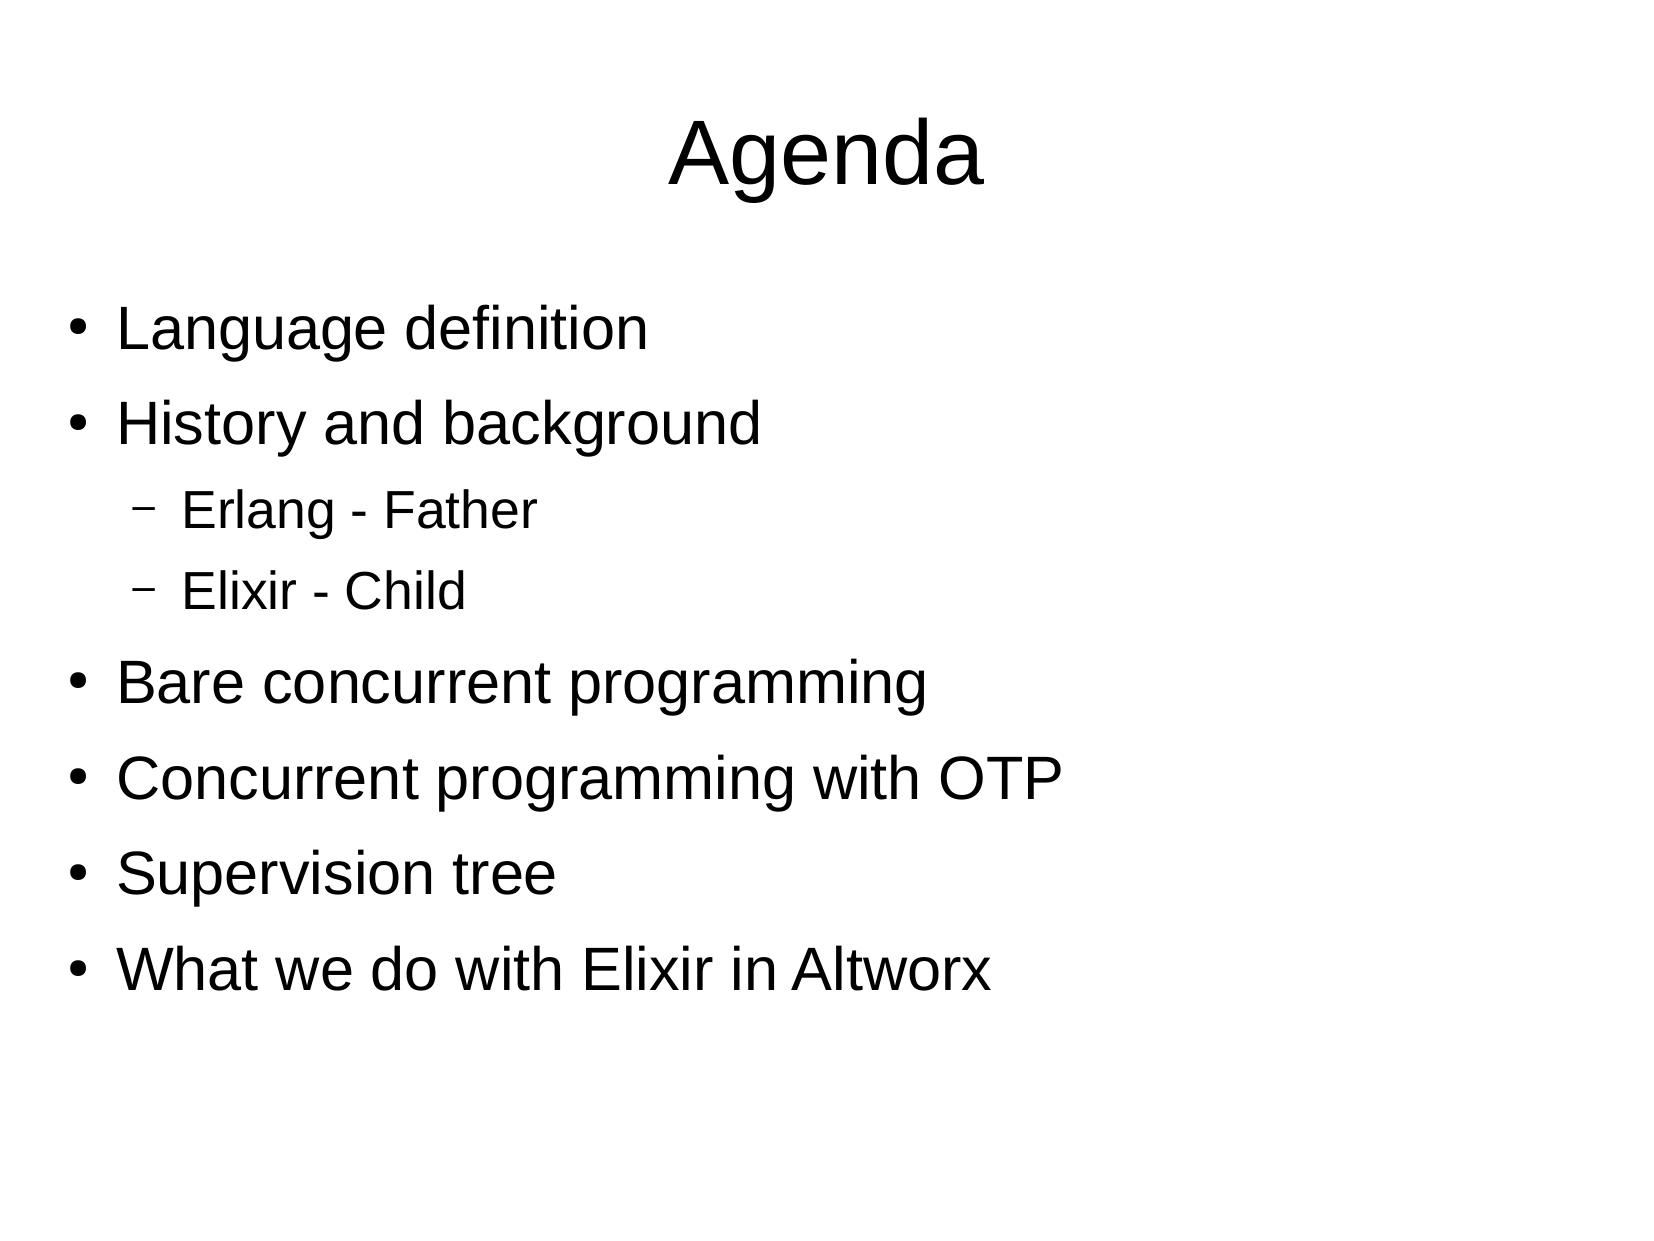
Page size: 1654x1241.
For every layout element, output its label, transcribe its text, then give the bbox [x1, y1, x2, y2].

list Language definition History and background Erlang - Father Elixir - Child Bare concurrent programming Concurrent programming with OTP Supervision tree What we do with Elixir in Altworx [51, 293, 1540, 1014]
title Agenda [82, 49, 1571, 257]
